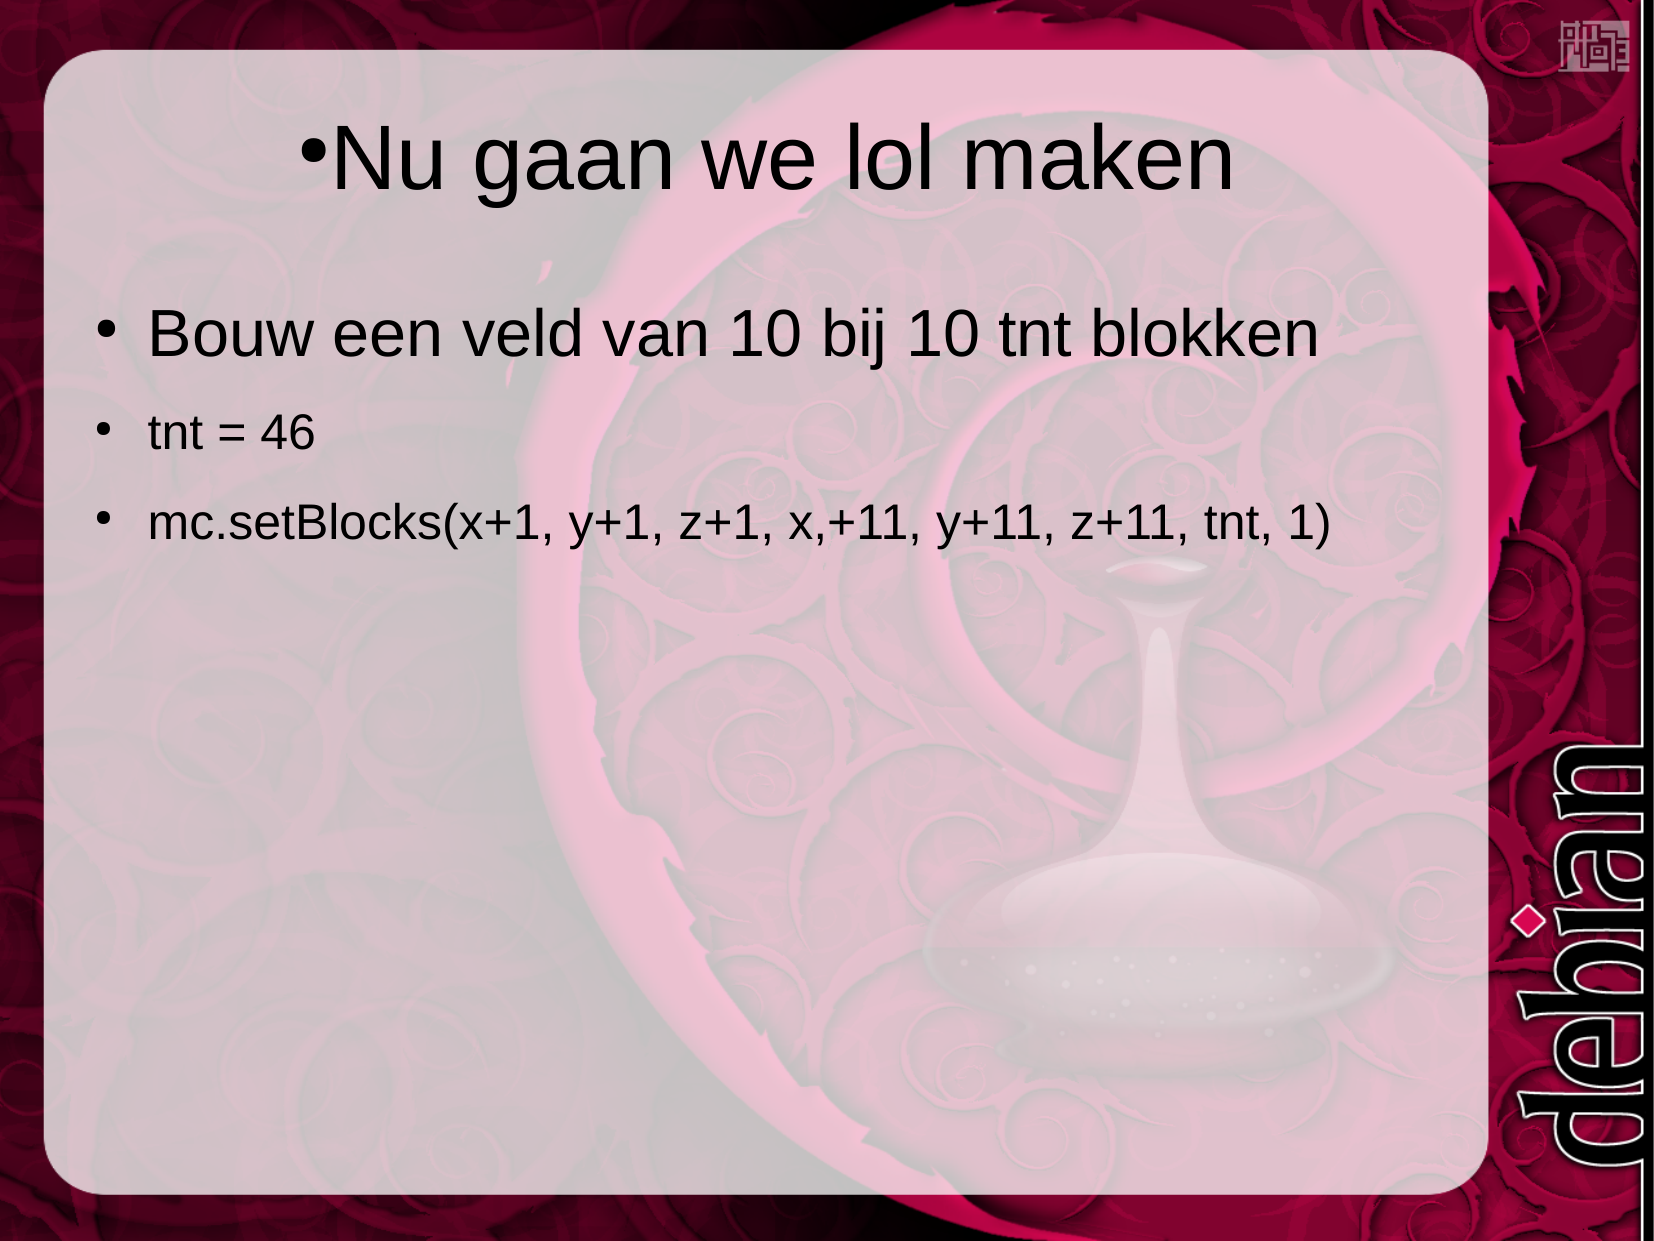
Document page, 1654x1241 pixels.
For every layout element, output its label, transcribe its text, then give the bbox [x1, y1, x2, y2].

title Nu gaan we lol maken [59, 49, 1477, 257]
picture [0, 0, 1654, 1241]
list Bouw een veld van 10 bij 10 tnt blokken tnt = 46 mc.setBlocks(x+1, y+1, z+1, x,+11, y+11, z+11, tnt, 1) [59, 290, 1477, 1109]
